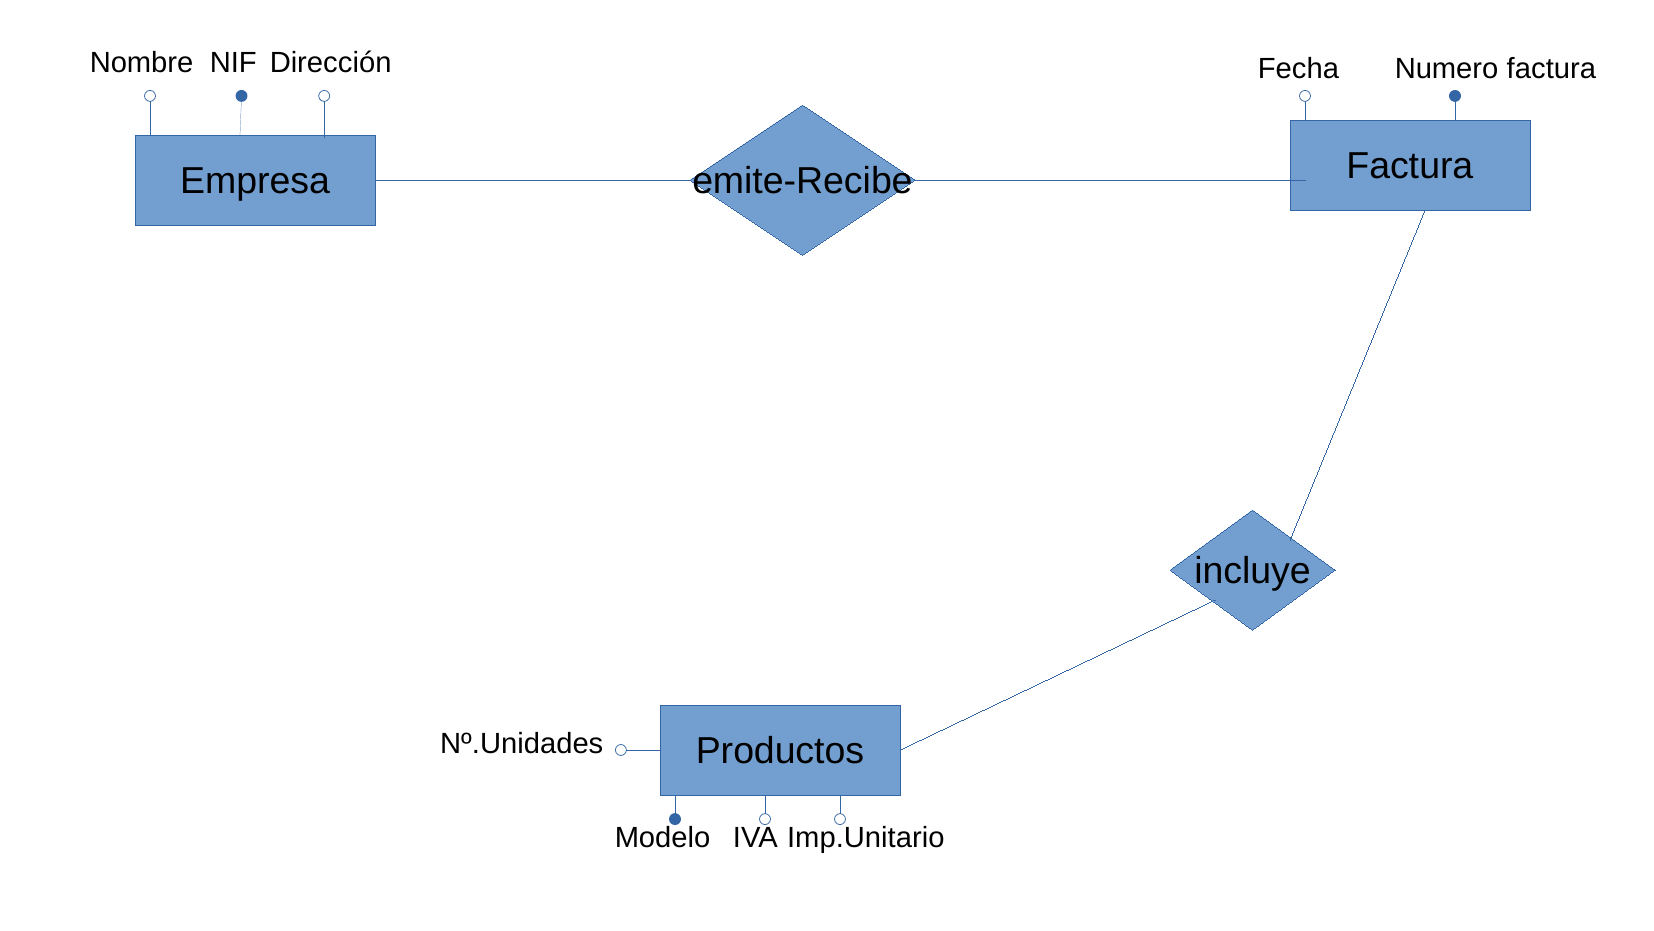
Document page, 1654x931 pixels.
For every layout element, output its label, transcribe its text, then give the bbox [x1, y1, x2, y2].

text_box Dirección [255, 38, 421, 91]
text_box Factura [1290, 120, 1531, 211]
text_box IVA [836, 815, 844, 823]
text_box incluye [1170, 510, 1336, 631]
text_box Productos [660, 705, 901, 796]
text_box Fecha [1243, 45, 1411, 102]
text_box Nombre [75, 39, 242, 96]
text_box Imp.Unitario [772, 813, 1013, 894]
text_box emite-Recibe [697, 105, 916, 256]
text_box NIF [242, 39, 362, 96]
text_box IVA [767, 813, 886, 871]
text_box Empresa [135, 135, 376, 226]
text_box Modelo [600, 813, 767, 871]
text_box Nº.Unidades [425, 720, 638, 801]
text_box Numero factura [1380, 45, 1621, 126]
